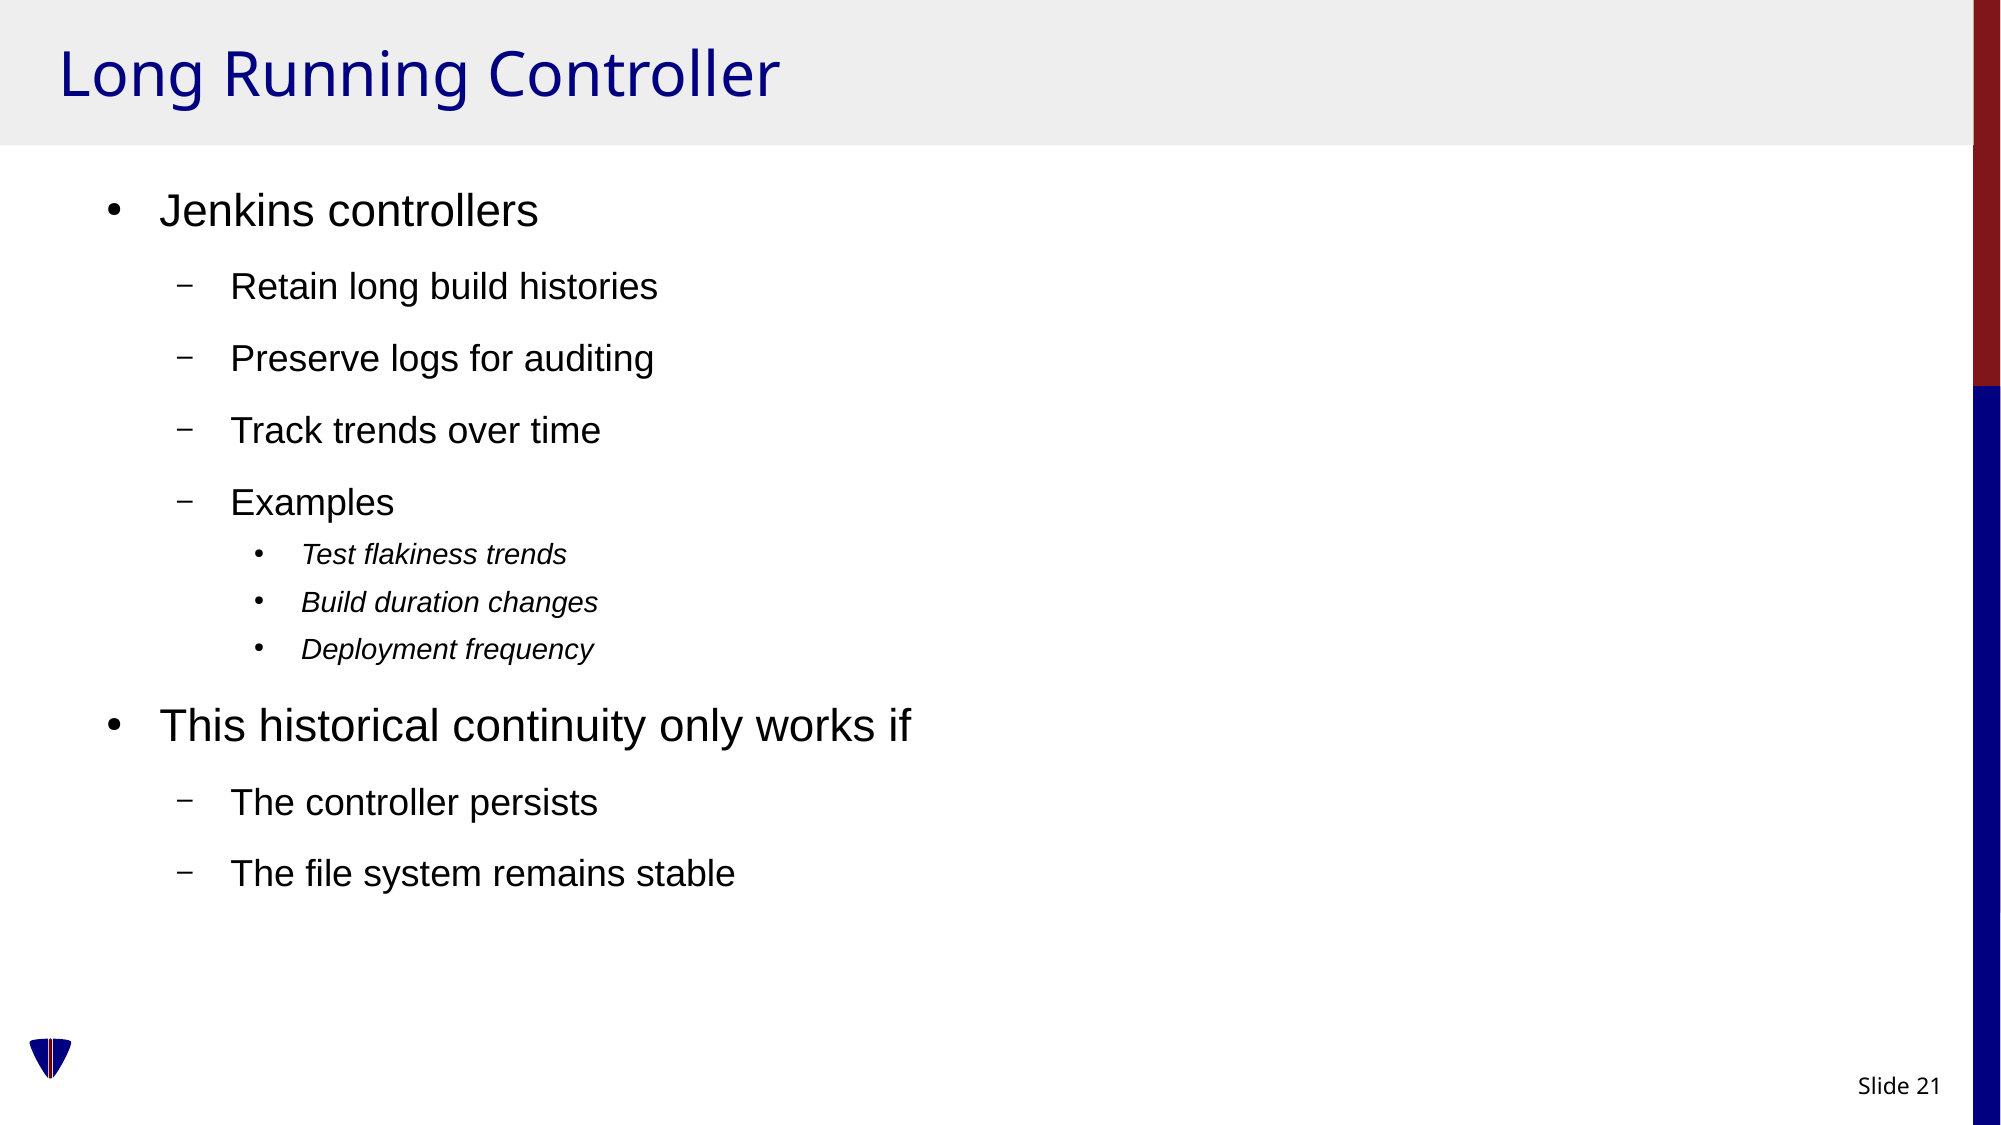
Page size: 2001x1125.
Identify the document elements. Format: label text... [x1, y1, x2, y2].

list Jenkins controllers Retain long build histories Preserve logs for auditing Track trends over time Examples Test flakiness trends Build duration changes Deployment frequency This historical continuity only works if The controller persists The file system remains stable [88, 177, 1861, 1034]
title Long Running Controller [0, 0, 1974, 146]
